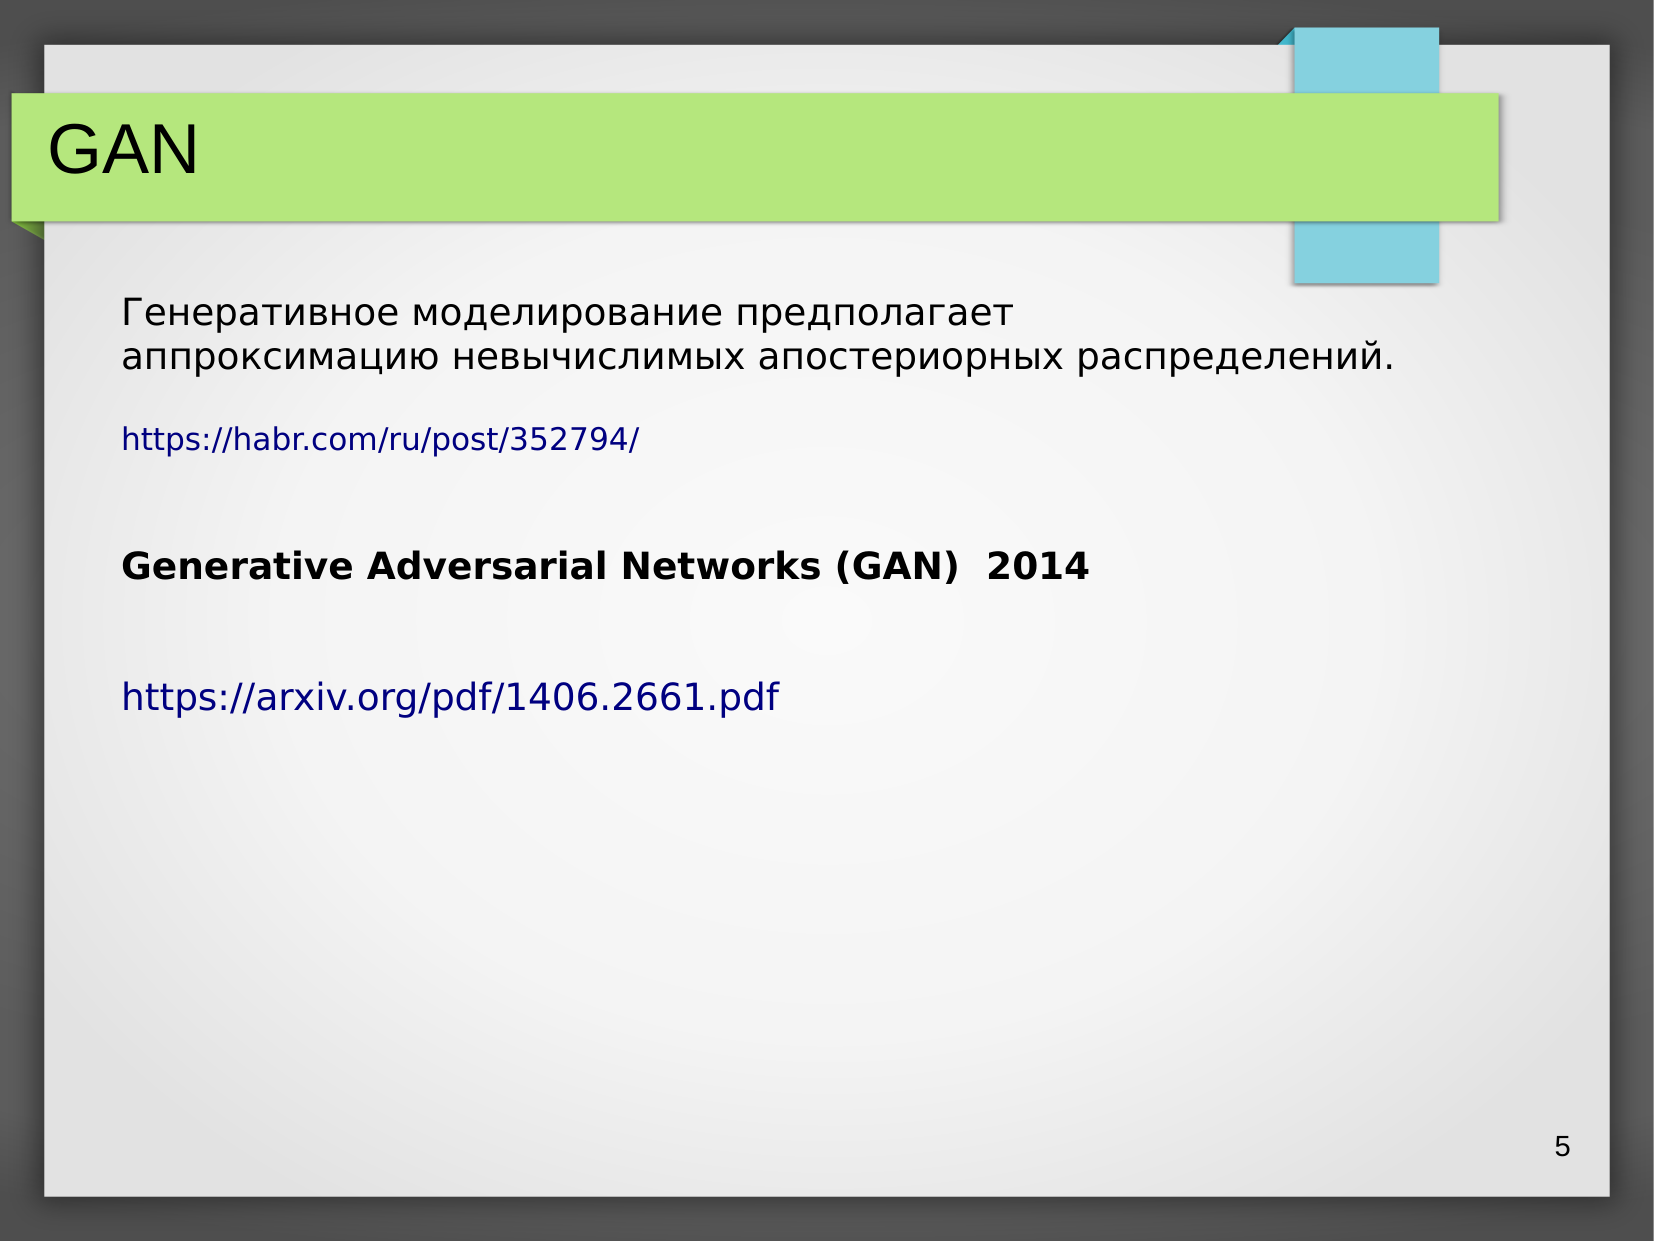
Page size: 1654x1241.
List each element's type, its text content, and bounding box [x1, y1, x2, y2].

text_box Генеративное моделирование предполагает аппроксимацию невычислимых апостериорных распределений. https://habr.com/ru/post/352794/ Generative Adversarial Networks (GAN) 2014 https://arxiv.org/pdf/1406.2661.pdf [106, 283, 1512, 814]
title GAN [47, 109, 1501, 189]
picture [0, 0, 1654, 1241]
